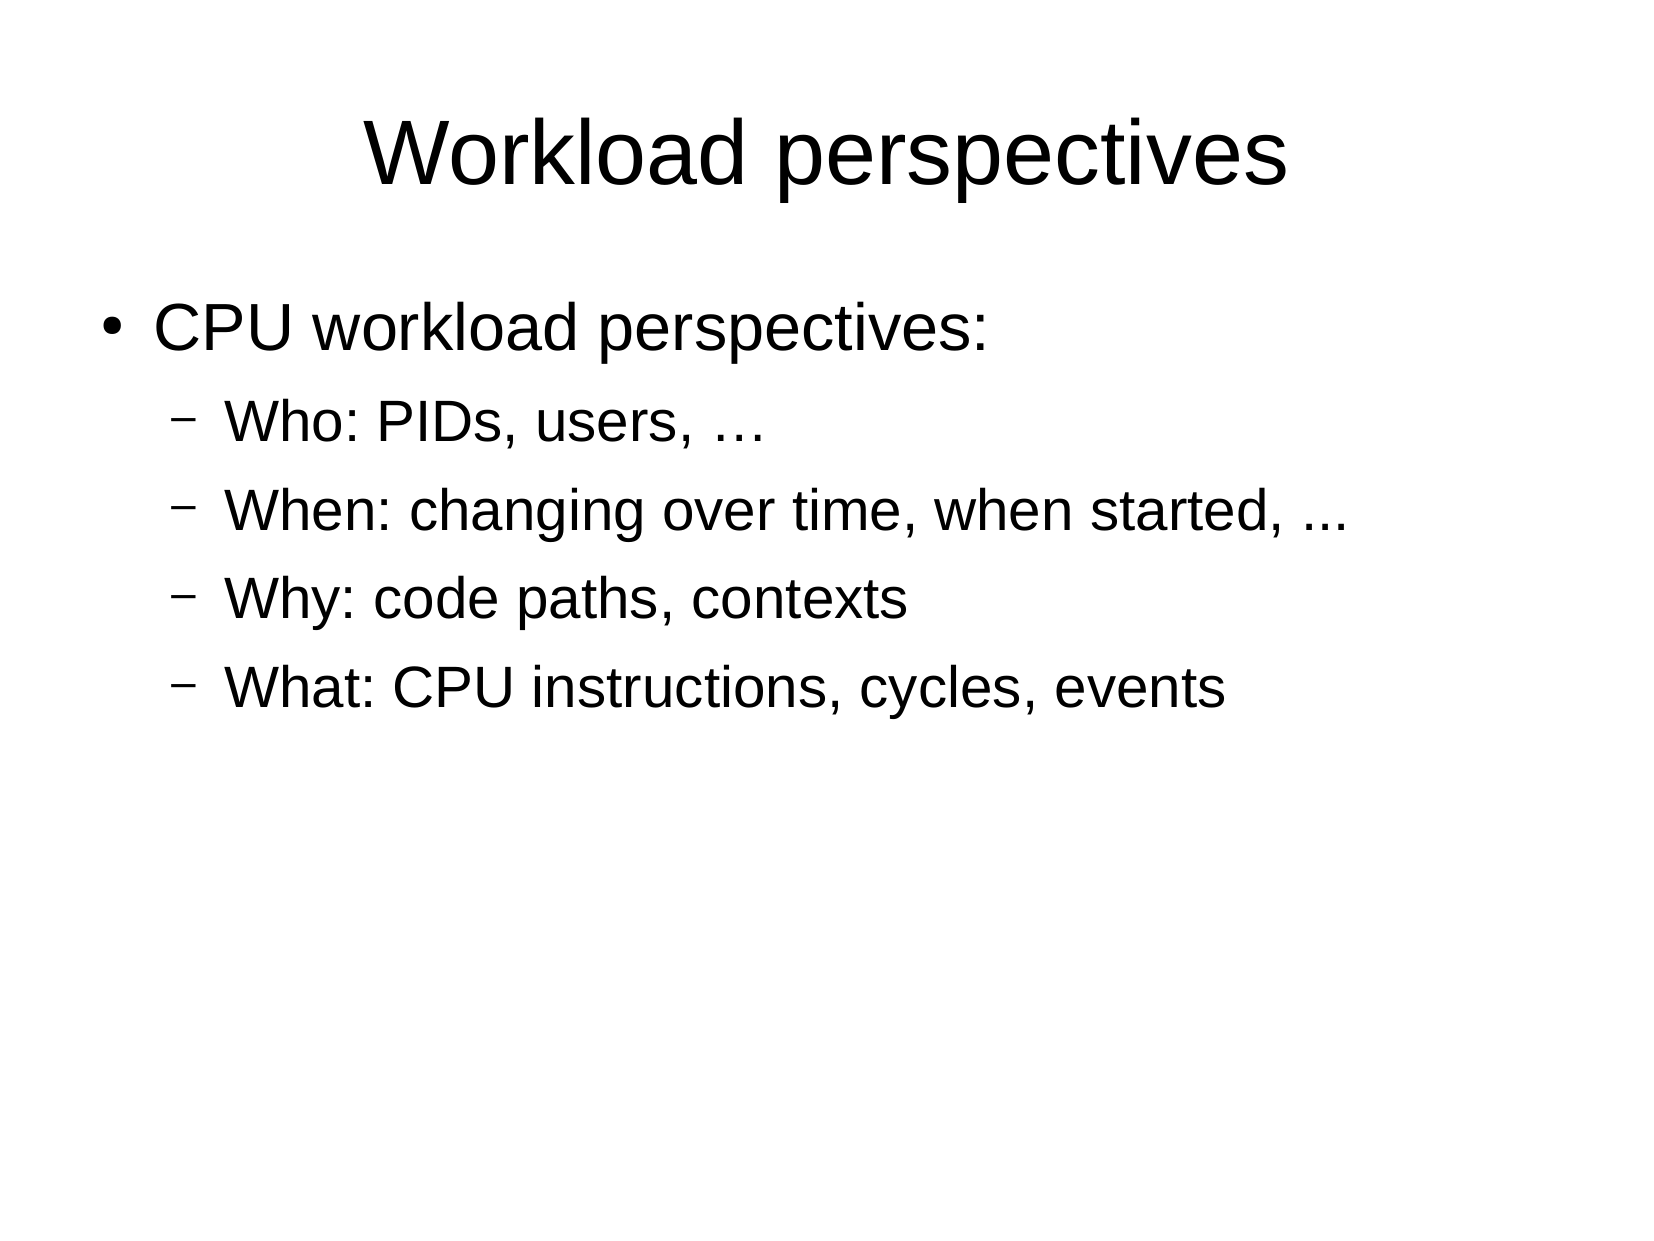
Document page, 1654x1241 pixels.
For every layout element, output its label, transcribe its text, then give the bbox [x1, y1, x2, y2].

title Workload perspectives [82, 49, 1571, 257]
list CPU workload perspectives: Who: PIDs, users, … When: changing over time, when started, ... Why: code paths, contexts What: CPU instructions, cycles, events [82, 290, 1571, 1010]
